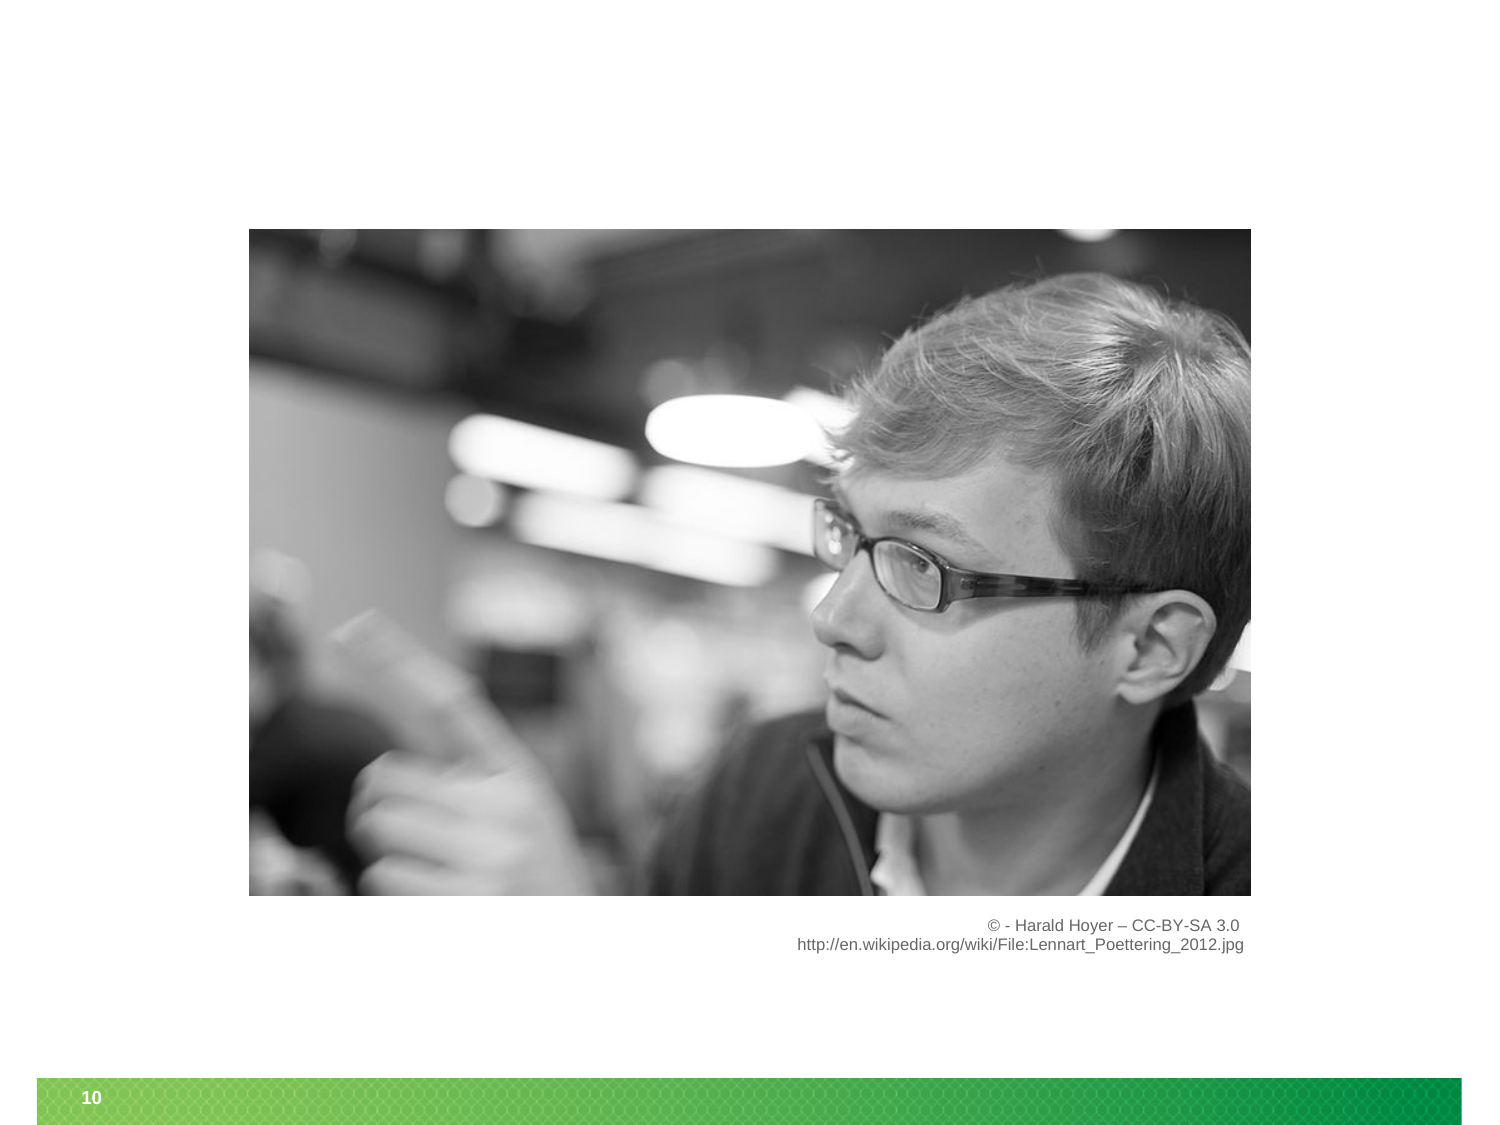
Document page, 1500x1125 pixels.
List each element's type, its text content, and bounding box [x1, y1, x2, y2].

picture [249, 229, 1251, 896]
text_box © - Harald Hoyer – CC-BY-SA 3.0 http://en.wikipedia.org/wiki/File:Lennart_Poettering_2012.jpg [797, 915, 1246, 954]
picture [36, 1078, 1462, 1125]
